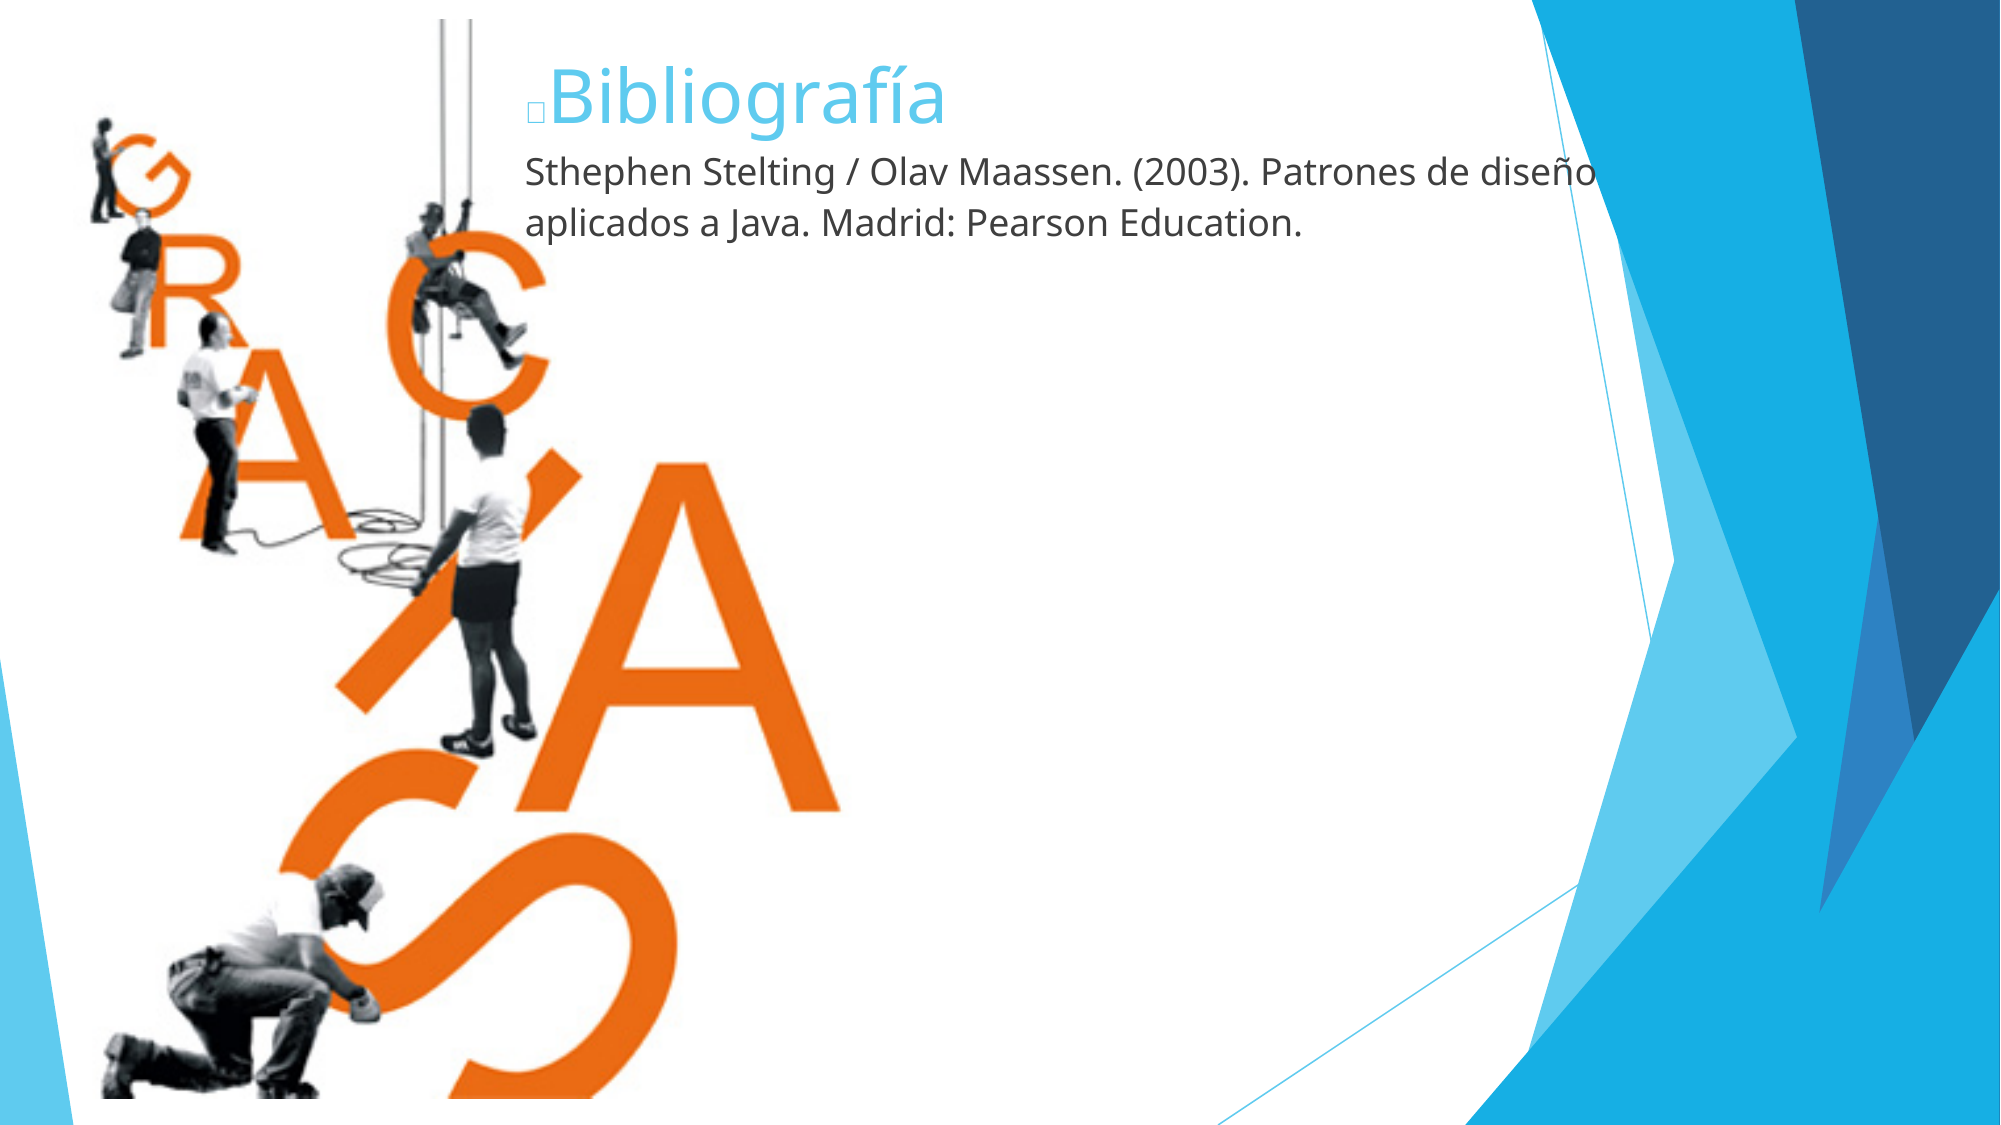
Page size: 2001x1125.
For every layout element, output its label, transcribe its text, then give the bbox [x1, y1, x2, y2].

text_box Bibliografía Sthephen Stelting / Olav Maassen. (2003). Patrones de diseño aplicados a Java. Madrid: Pearson Education. [507, 35, 1619, 331]
text_box [0, 658, 74, 1125]
text_box [1465, 0, 2000, 1125]
picture [73, 19, 862, 1099]
